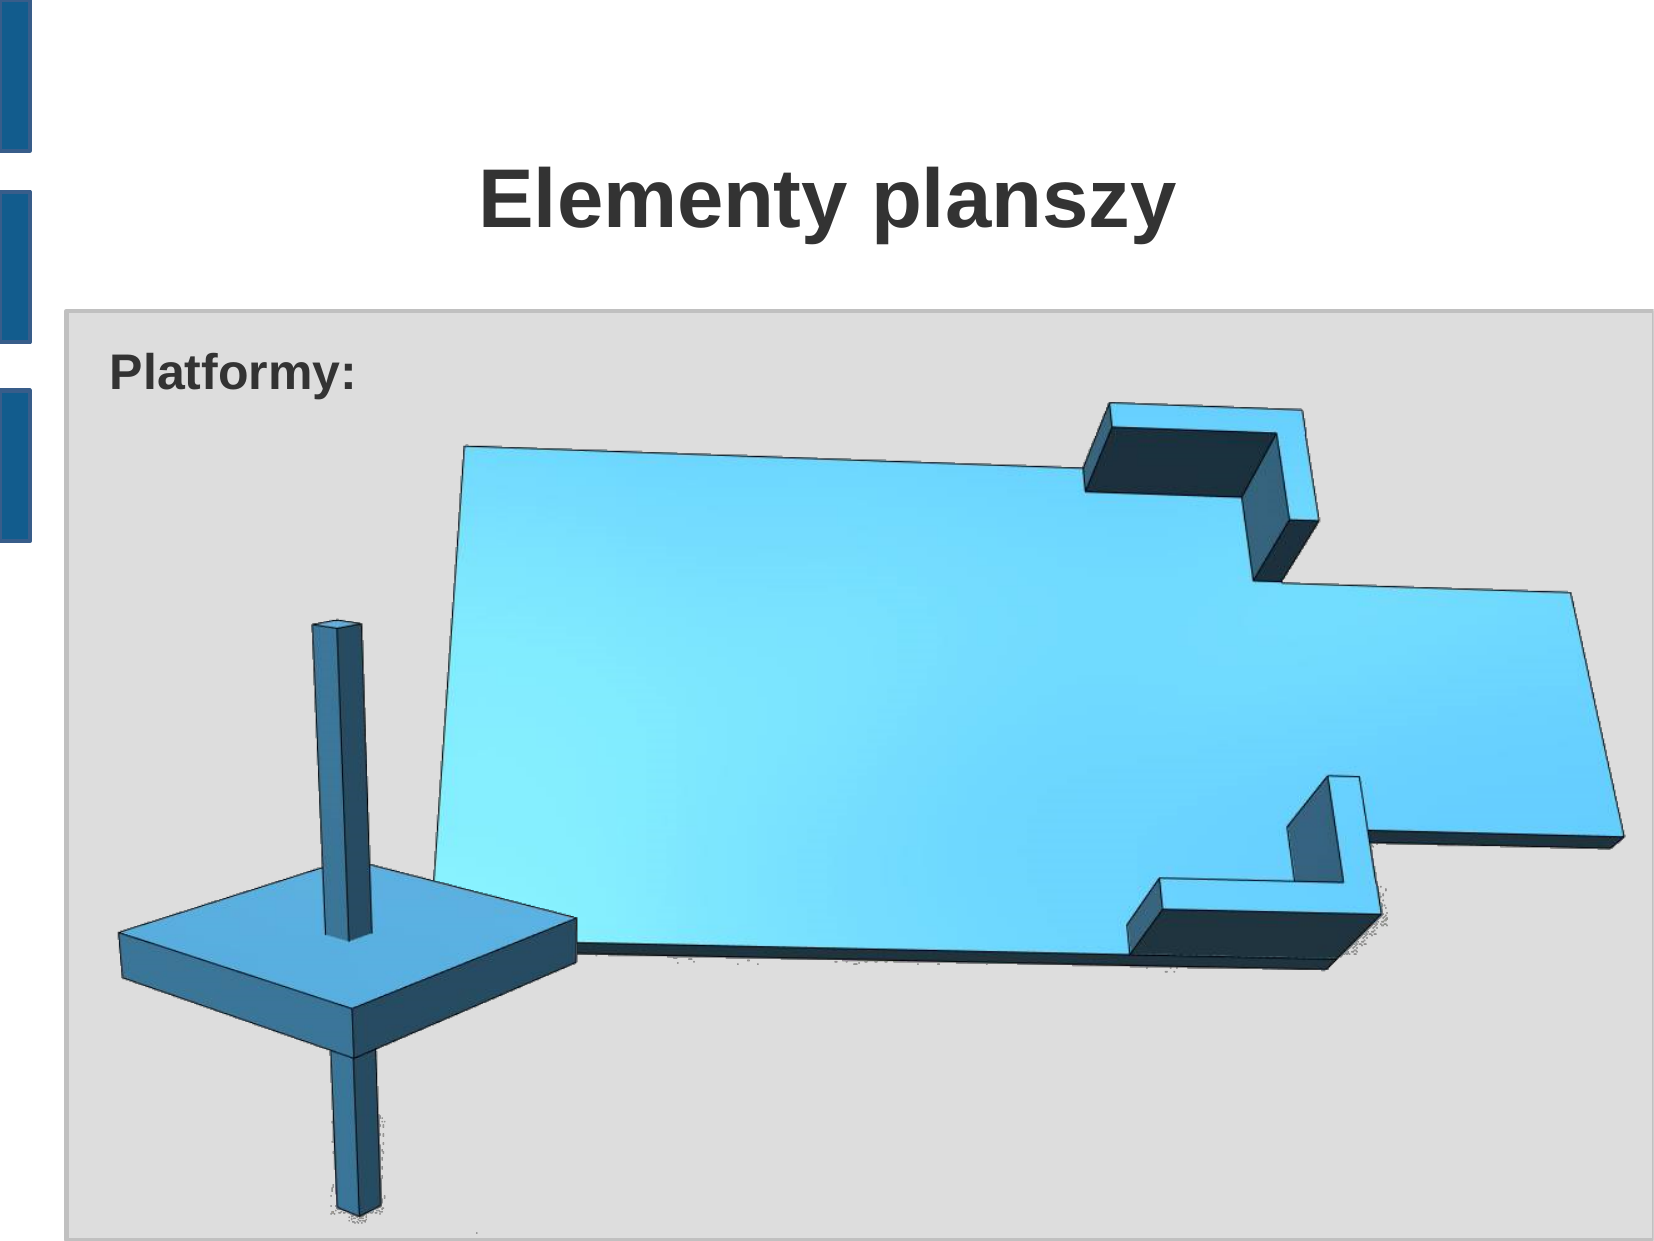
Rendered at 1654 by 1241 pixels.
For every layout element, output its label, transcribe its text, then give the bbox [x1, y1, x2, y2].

list [111, 295, 1524, 1205]
title Elementy planszy [121, 91, 1534, 299]
picture [94, 593, 615, 1241]
picture [1524, 366, 1654, 1130]
title Platformy: [59, 307, 409, 432]
